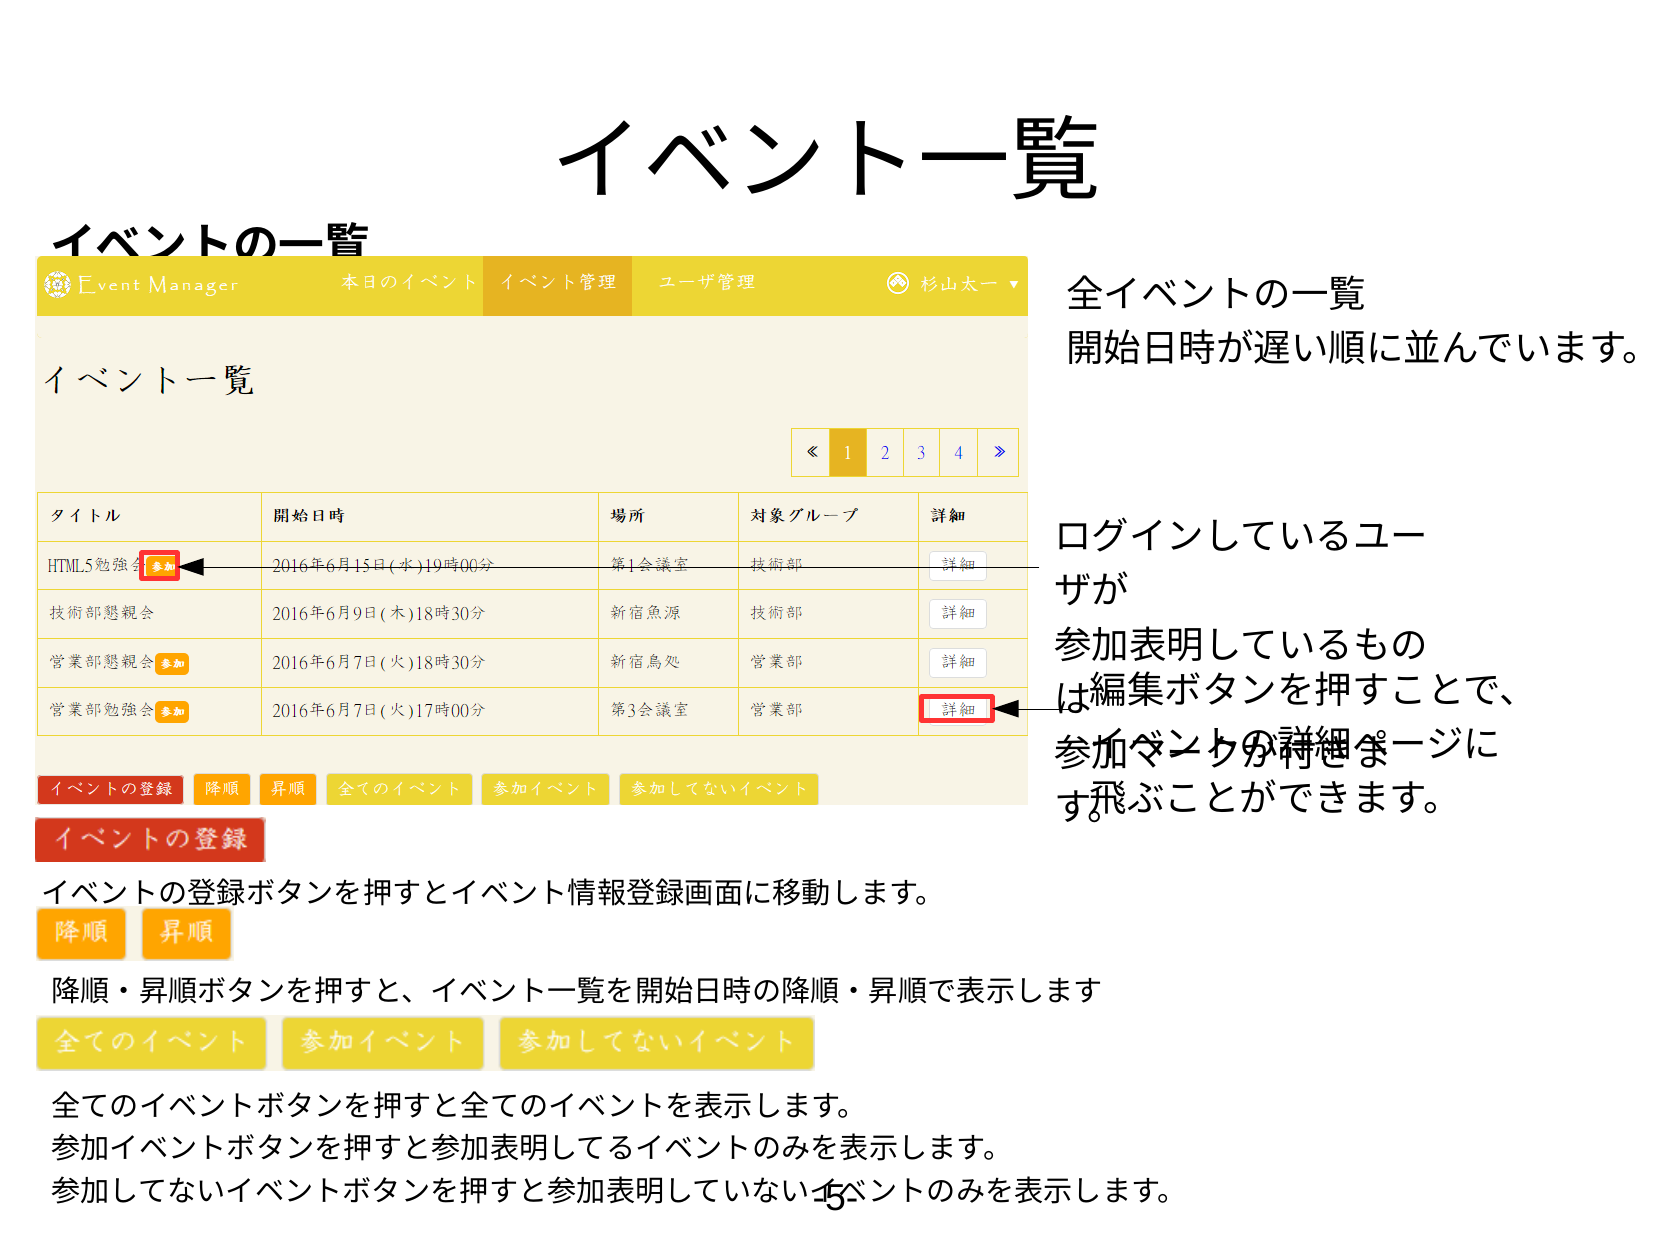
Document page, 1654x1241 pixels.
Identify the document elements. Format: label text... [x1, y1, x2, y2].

title イベント一覧 [82, 49, 1571, 257]
picture [924, 699, 990, 718]
picture [35, 256, 1028, 805]
text_box 編集ボタンを押すことで、 イベントの詳細ページに 飛ぶことができます。 [1074, 652, 1500, 780]
picture [144, 555, 175, 576]
picture [35, 817, 266, 862]
text_box 全イベントの一覧 開始日時が遅い順に並んでいます。 [1051, 256, 1652, 347]
picture [36, 907, 234, 959]
text_box -5- [0, 1169, 1654, 1227]
text_box ログインしているユーザが 参加表明しているものは 参加マークが付きます。 [1039, 498, 1478, 626]
picture [36, 1015, 815, 1071]
text_box イベントの一覧 [35, 200, 355, 256]
text_box 全てのイベントボタンを押すと全てのイベントを表示します。 参加イベントボタンを押すと参加表明してるイベントのみを表示します。 参加してないイベントボタンを押すと参加表明していないイベントのみを表示します。 [36, 1074, 1087, 1169]
text_box 降順・昇順ボタンを押すと、イベント一覧を開始日時の降順・昇順で表示します [36, 959, 1018, 1004]
text_box イベントの登録ボタンを押すとイベント情報登録画面に移動します。 [26, 862, 875, 907]
